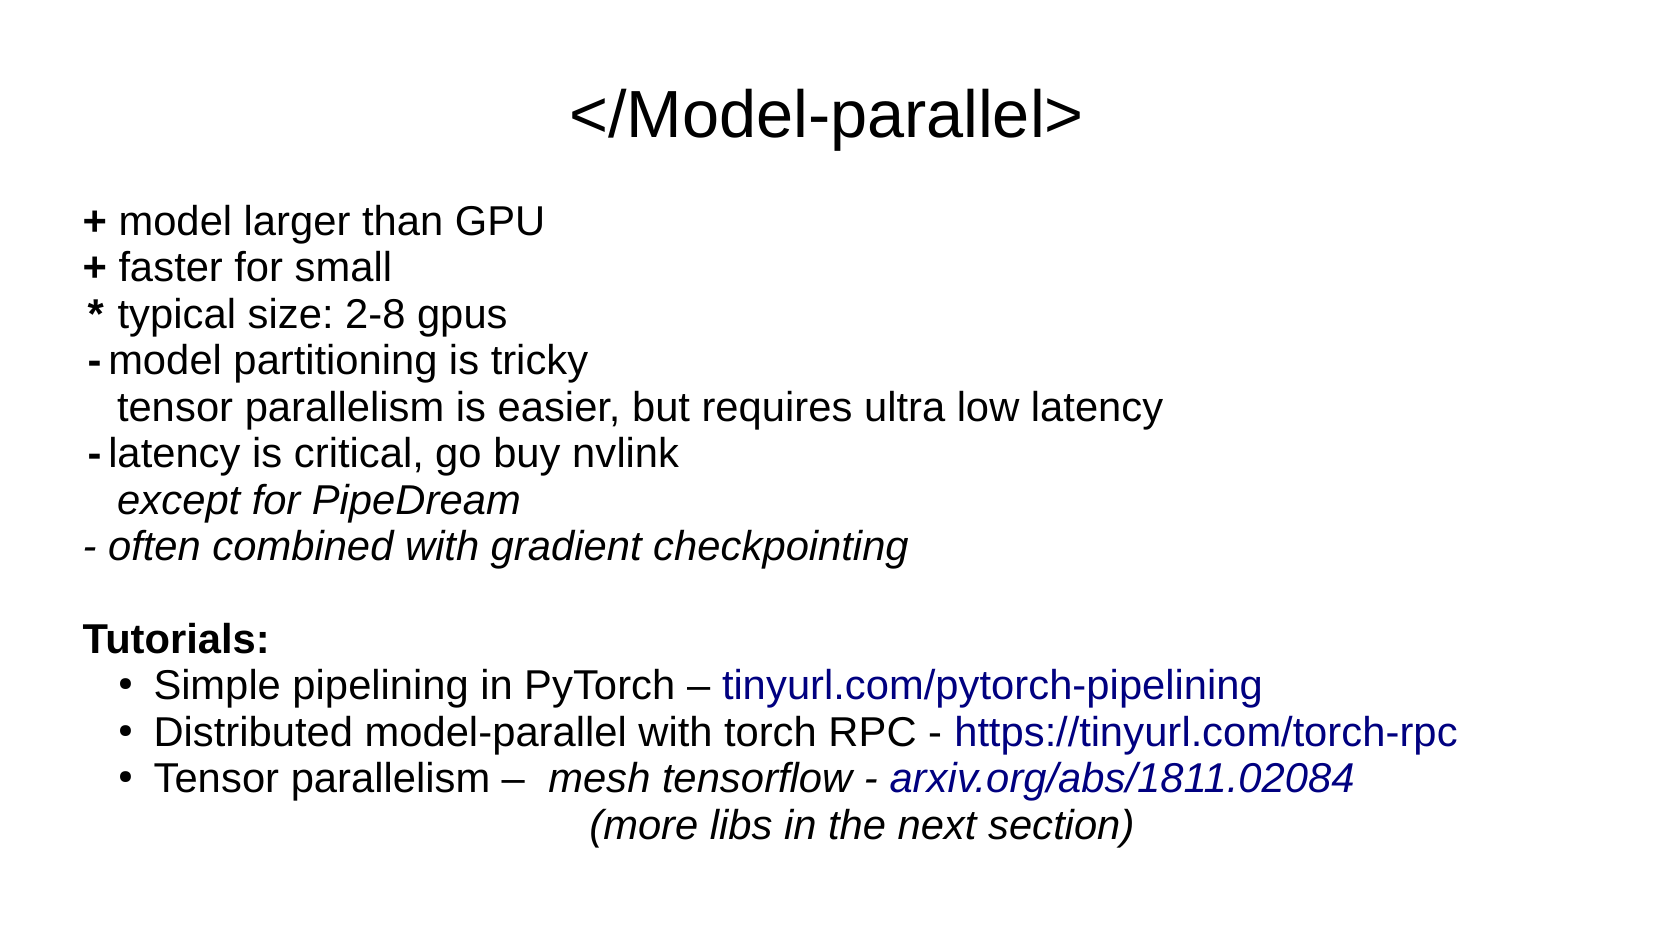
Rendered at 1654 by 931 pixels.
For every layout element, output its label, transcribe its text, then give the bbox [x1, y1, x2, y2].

subtitle + model larger than GPU + faster for small * typical size: 2-8 gpus - model partitioning is tricky tensor parallelism is easier, but requires ultra low latency - latency is critical, go buy nvlink except for PipeDream - often combined with gradient checkpointing Tutorials: Simple pipelining in PyTorch – tinyurl.com/pytorch-pipelining Distributed model-parallel with torch RPC - https://tinyurl.com/torch-rpc Tensor parallelism – mesh tensorflow - arxiv.org/abs/1811.02084 (more libs in the next section) [82, 197, 1571, 849]
title </Model-parallel> [82, 37, 1571, 193]
